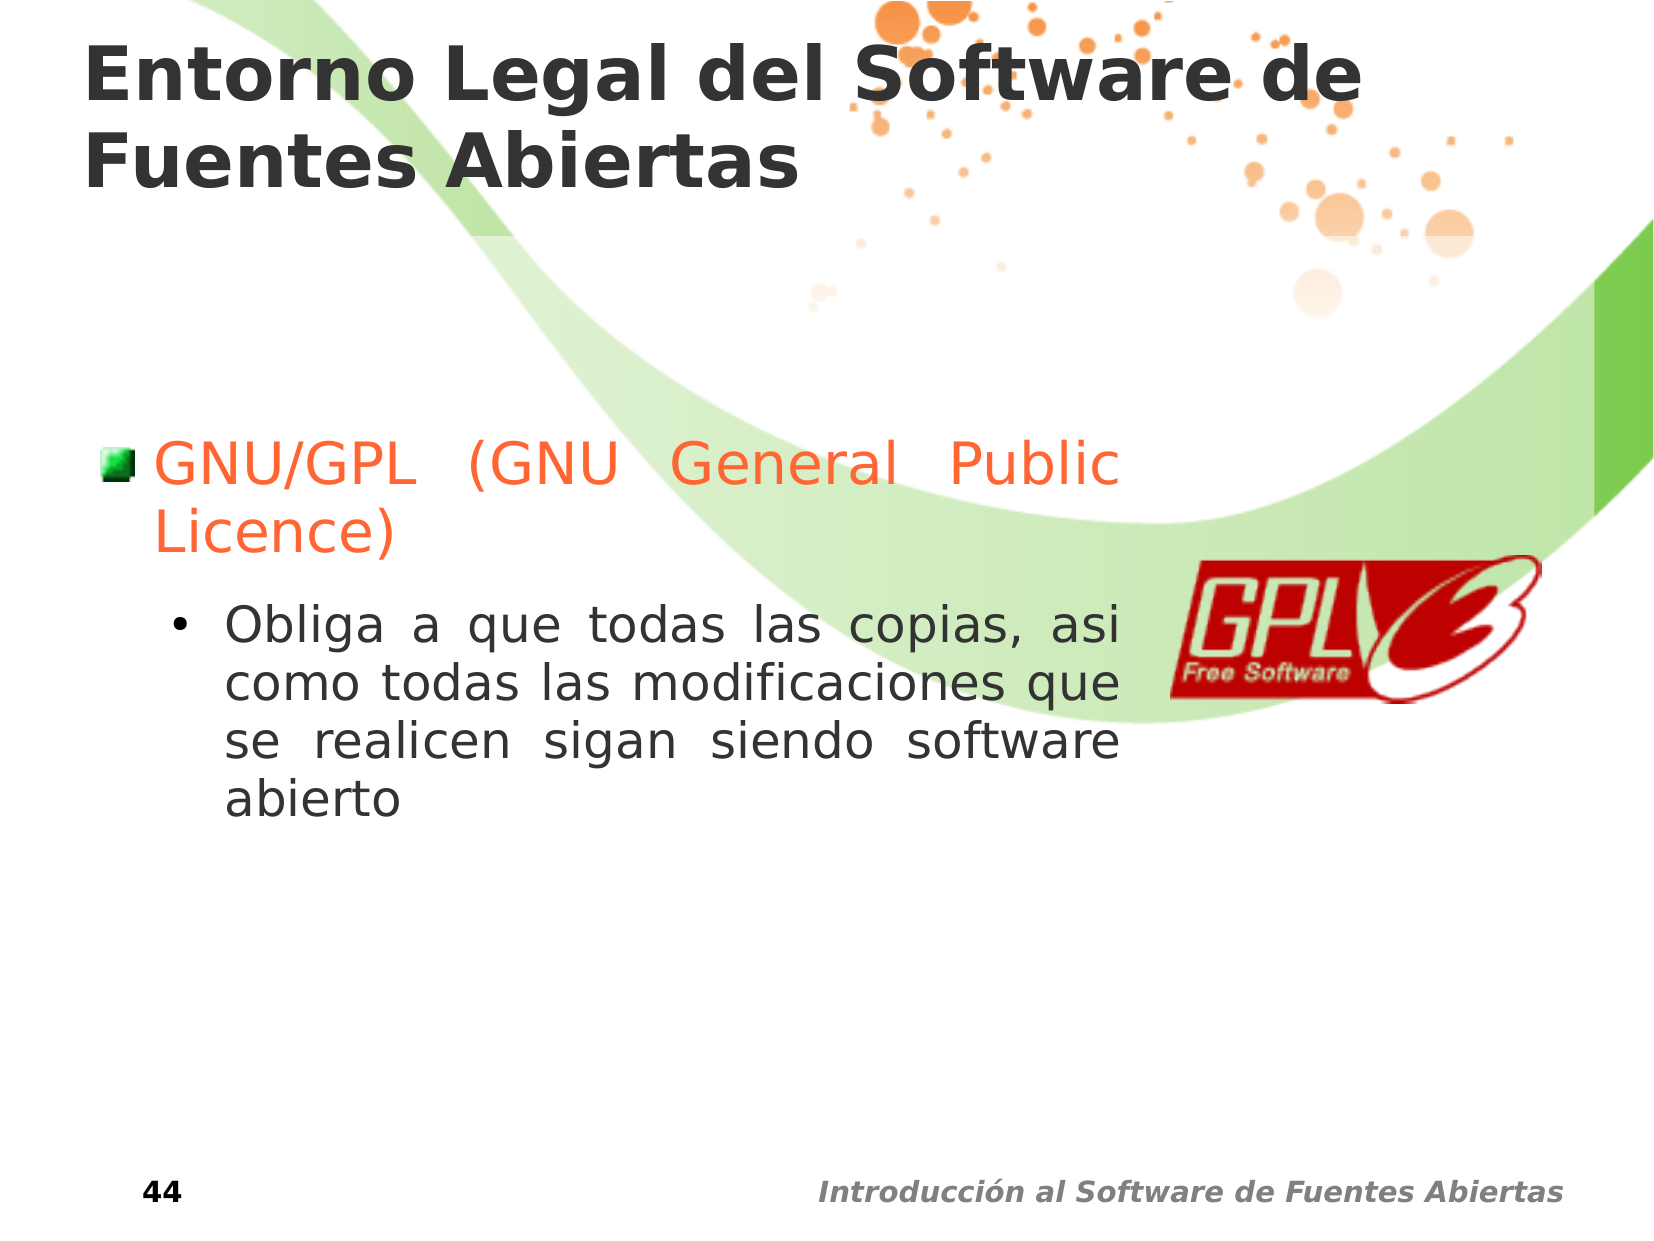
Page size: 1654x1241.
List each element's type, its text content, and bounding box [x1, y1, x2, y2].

picture [185, 0, 1654, 754]
title Entorno Legal del Software de Fuentes Abiertas [82, 29, 1571, 207]
list GNU/GPL (GNU General Public Licence) Obliga a que todas las copias, asi como todas las modificaciones que se realicen sigan siendo software abierto [82, 236, 1123, 1152]
picture [1170, 555, 1542, 704]
